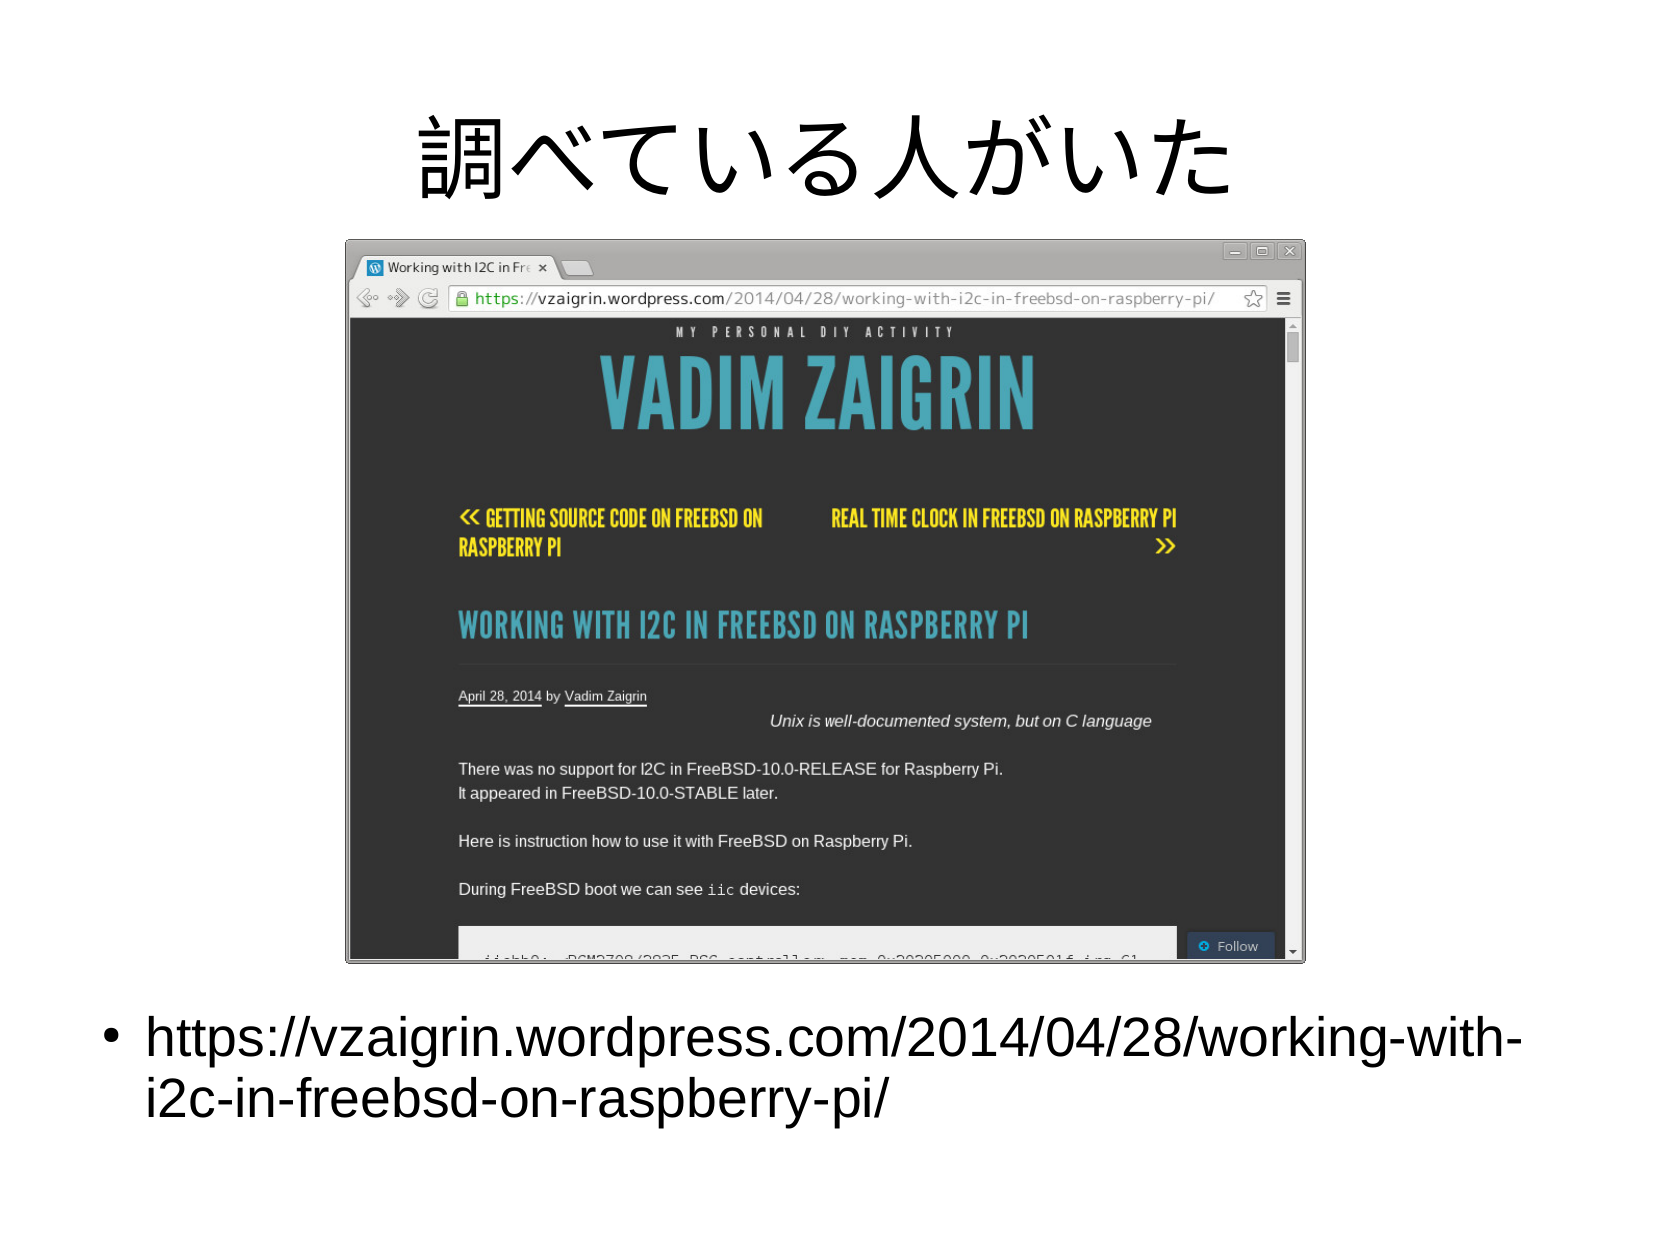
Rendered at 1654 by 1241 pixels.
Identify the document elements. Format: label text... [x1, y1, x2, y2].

title 調べている人がいた [82, 49, 1571, 257]
picture [345, 239, 1306, 964]
list https://vzaigrin.wordpress.com/2014/04/28/working-with-i2c-in-freebsd-on-raspberry-pi/ [86, 1006, 1576, 1131]
